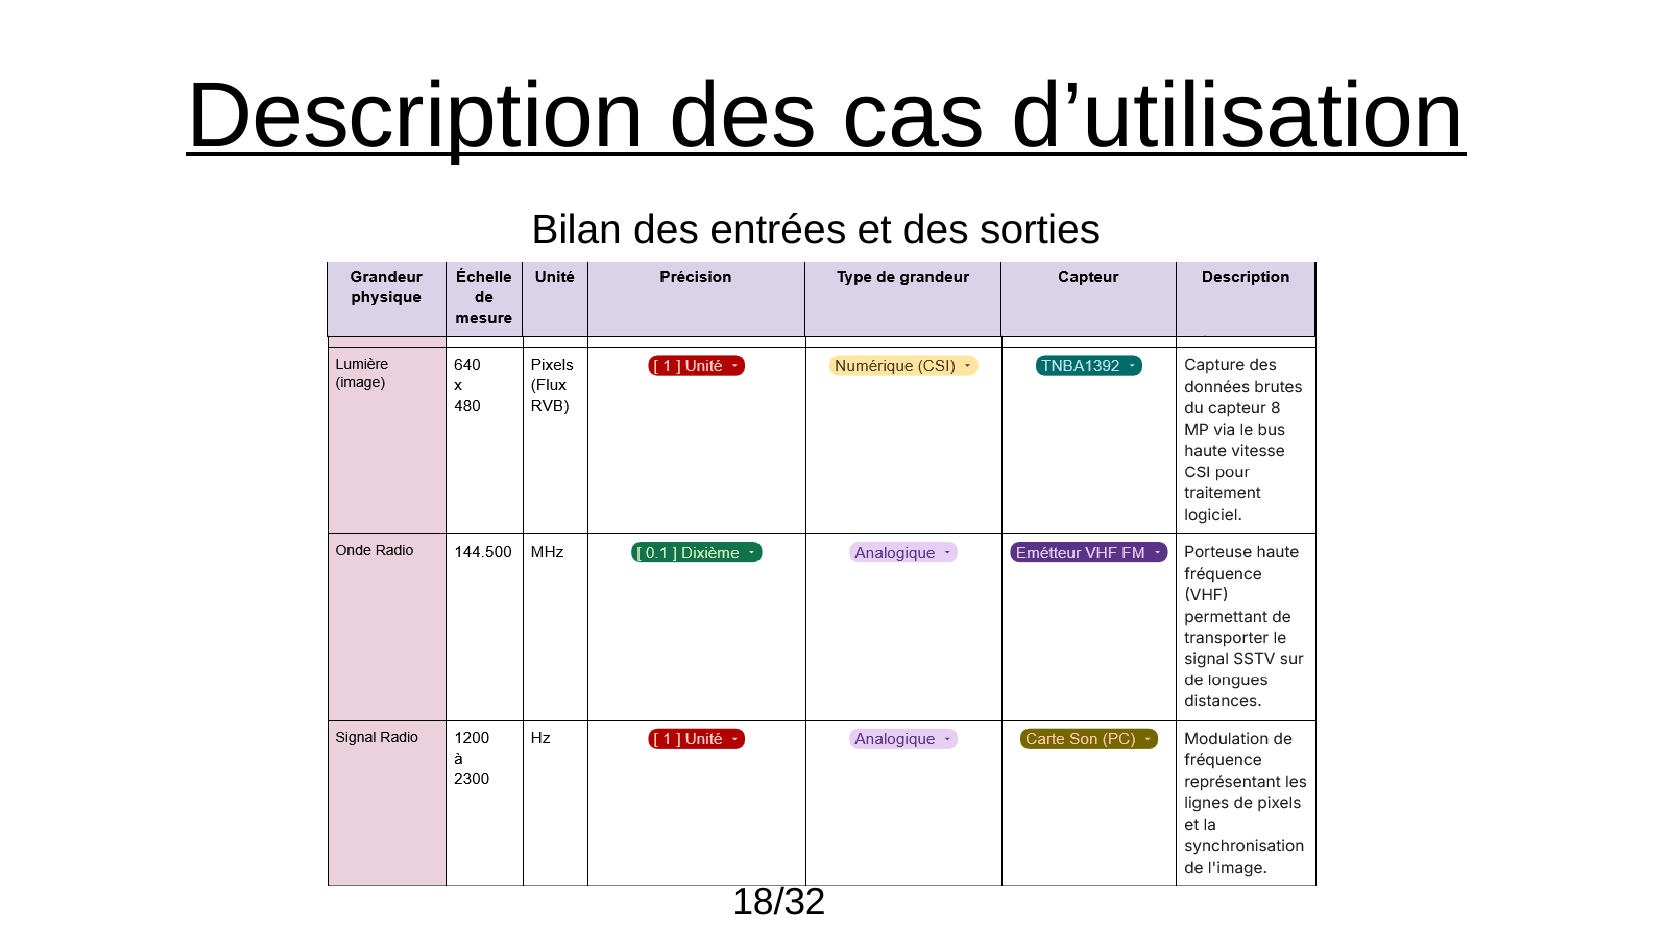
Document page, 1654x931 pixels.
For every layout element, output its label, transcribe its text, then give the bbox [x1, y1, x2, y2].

picture [324, 262, 1317, 886]
text_box <numéro>/32 [717, 873, 1345, 931]
title Description des cas d’utilisation [82, 37, 1571, 193]
list Bilan des entrées et des sorties [47, 206, 1536, 747]
